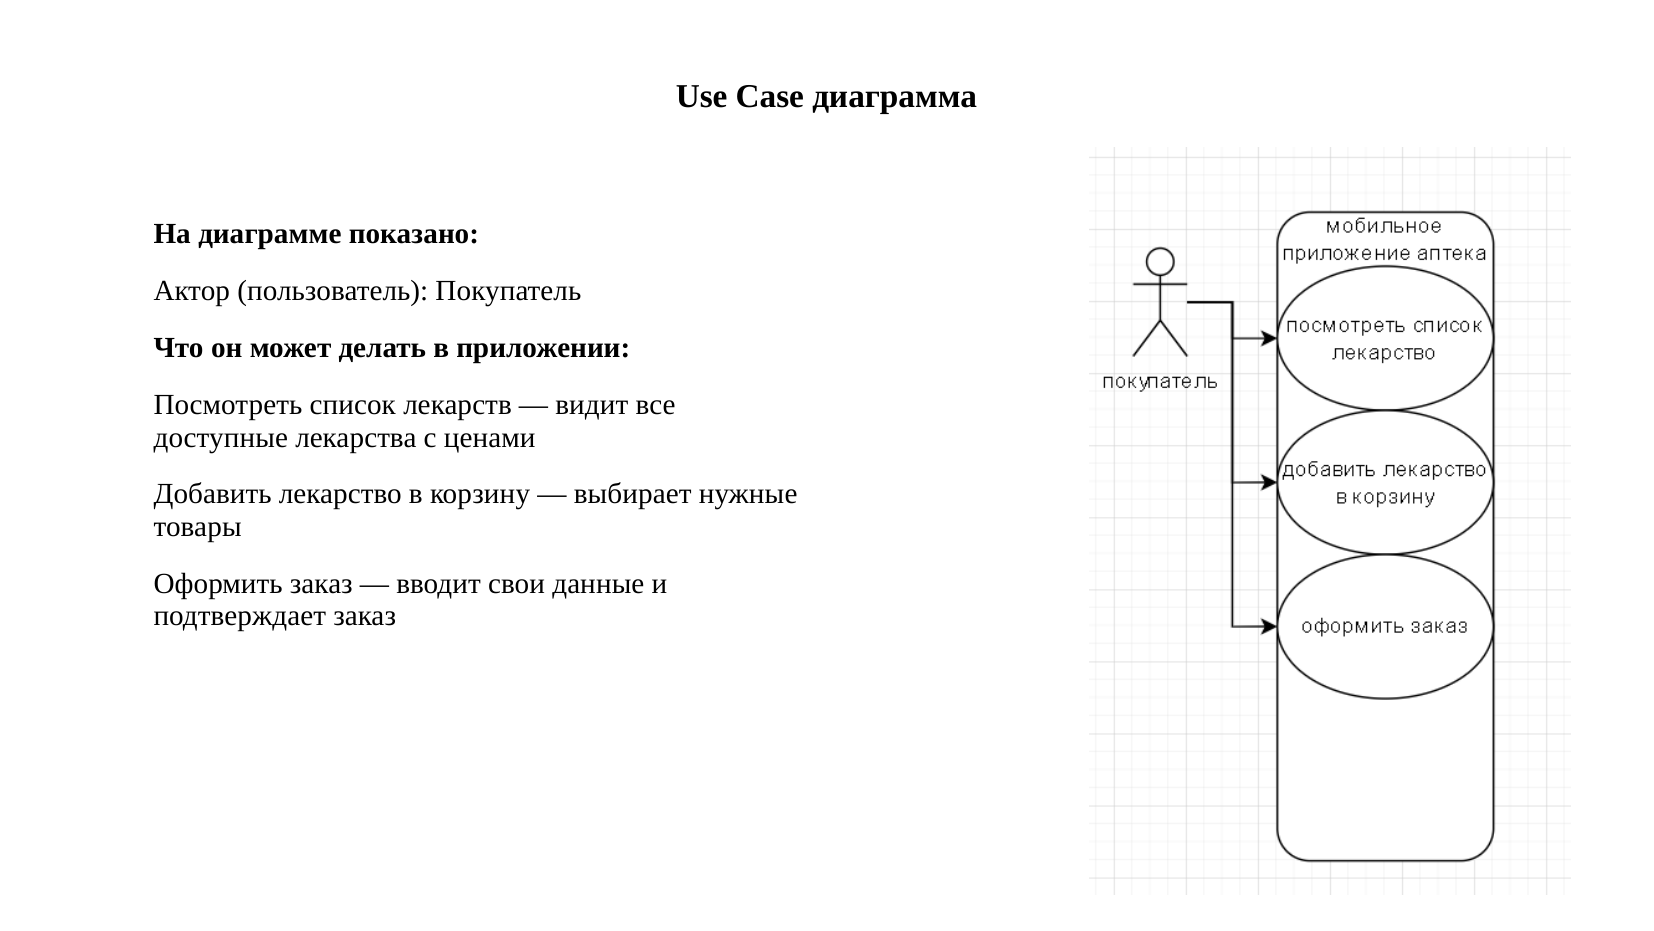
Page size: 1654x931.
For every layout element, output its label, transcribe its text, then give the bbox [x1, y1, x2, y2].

picture [1089, 147, 1571, 895]
title Use Case диаграмма [82, 37, 1571, 193]
list На диаграмме показано: Актор (пользователь): Покупатель Что он может делать в приложении: Посмотреть список лекарств — видит все доступные лекарства с ценами Добавить лекарство в корзину — выбирает нужные товары Оформить заказ — вводит свои данные и подтверждает заказ [82, 217, 809, 758]
